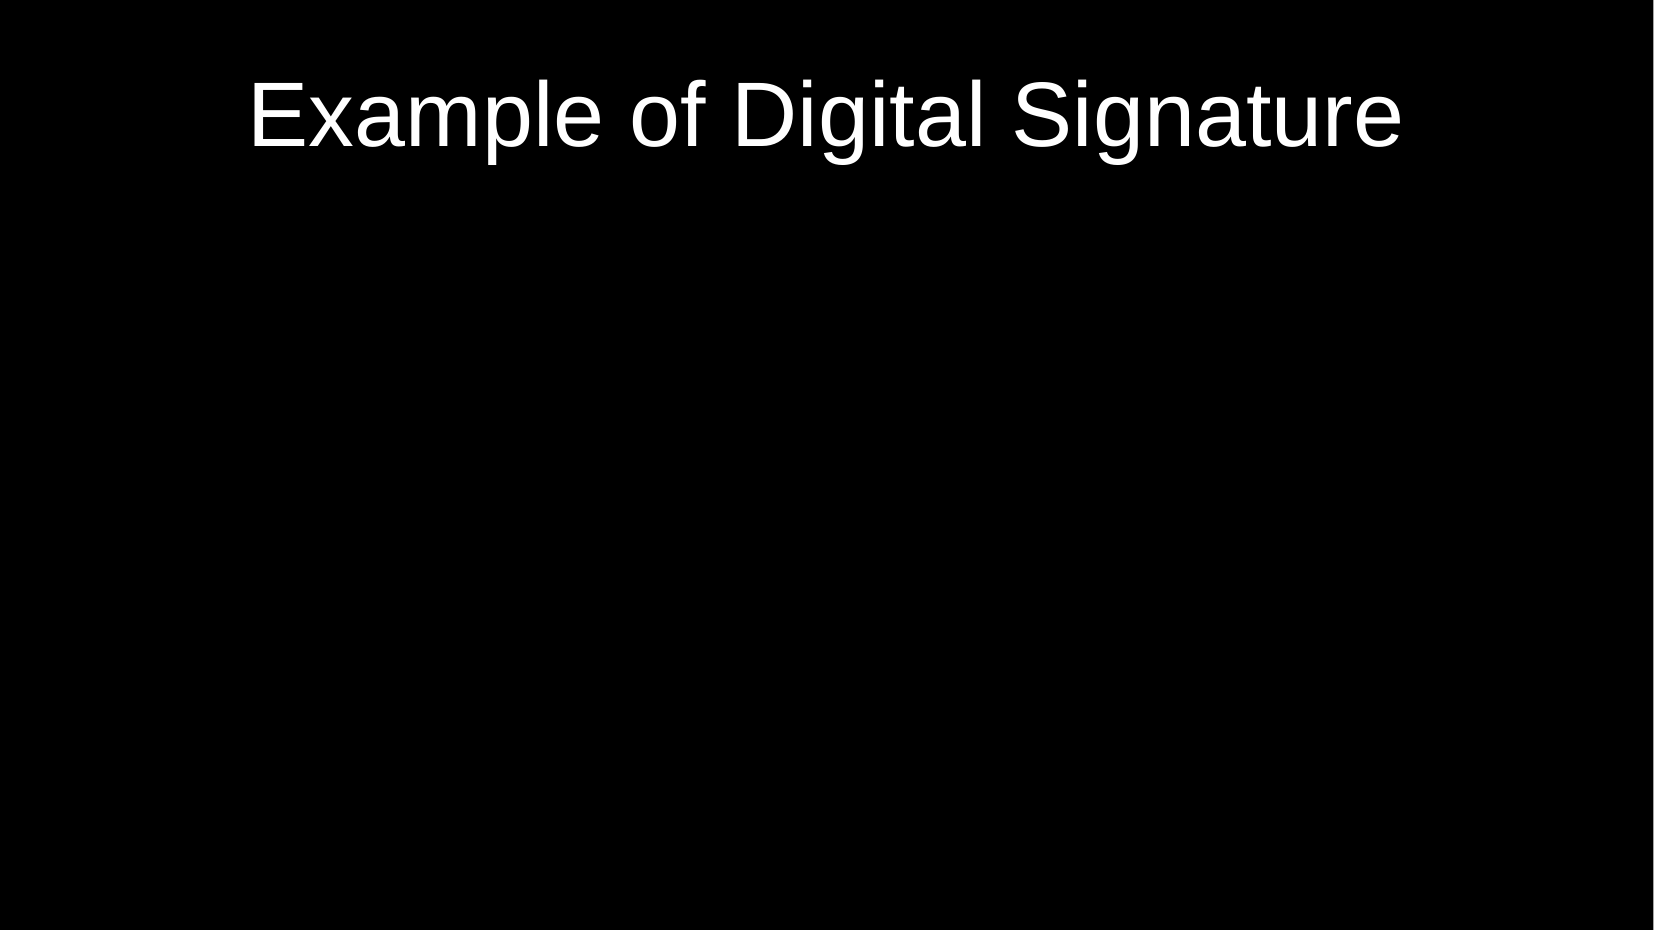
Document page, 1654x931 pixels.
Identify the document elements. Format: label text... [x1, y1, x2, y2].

title Example of Digital Signature [82, 37, 1571, 193]
